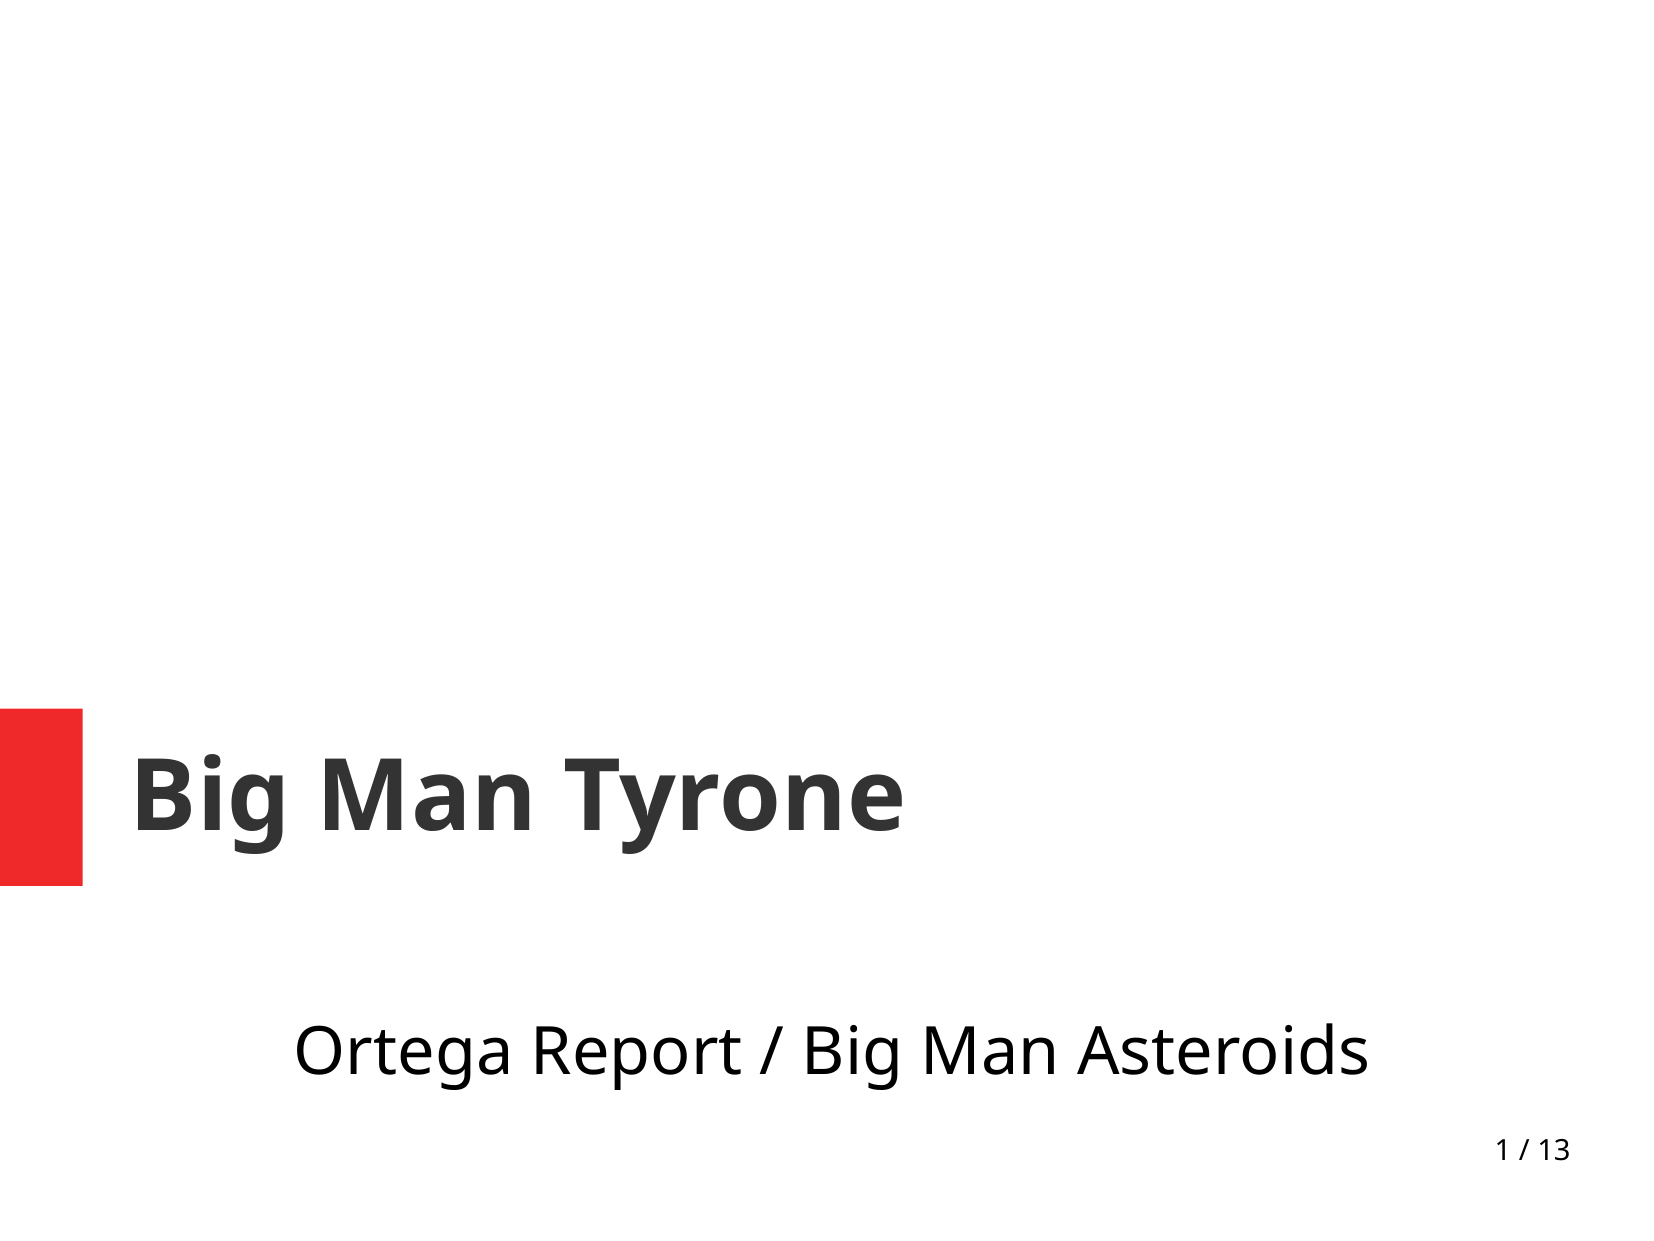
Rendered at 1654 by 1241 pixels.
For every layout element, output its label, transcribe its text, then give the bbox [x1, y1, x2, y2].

title Big Man Tyrone [129, 673, 1536, 910]
subtitle Ortega Report / Big Man Asteroids [129, 968, 1536, 1130]
